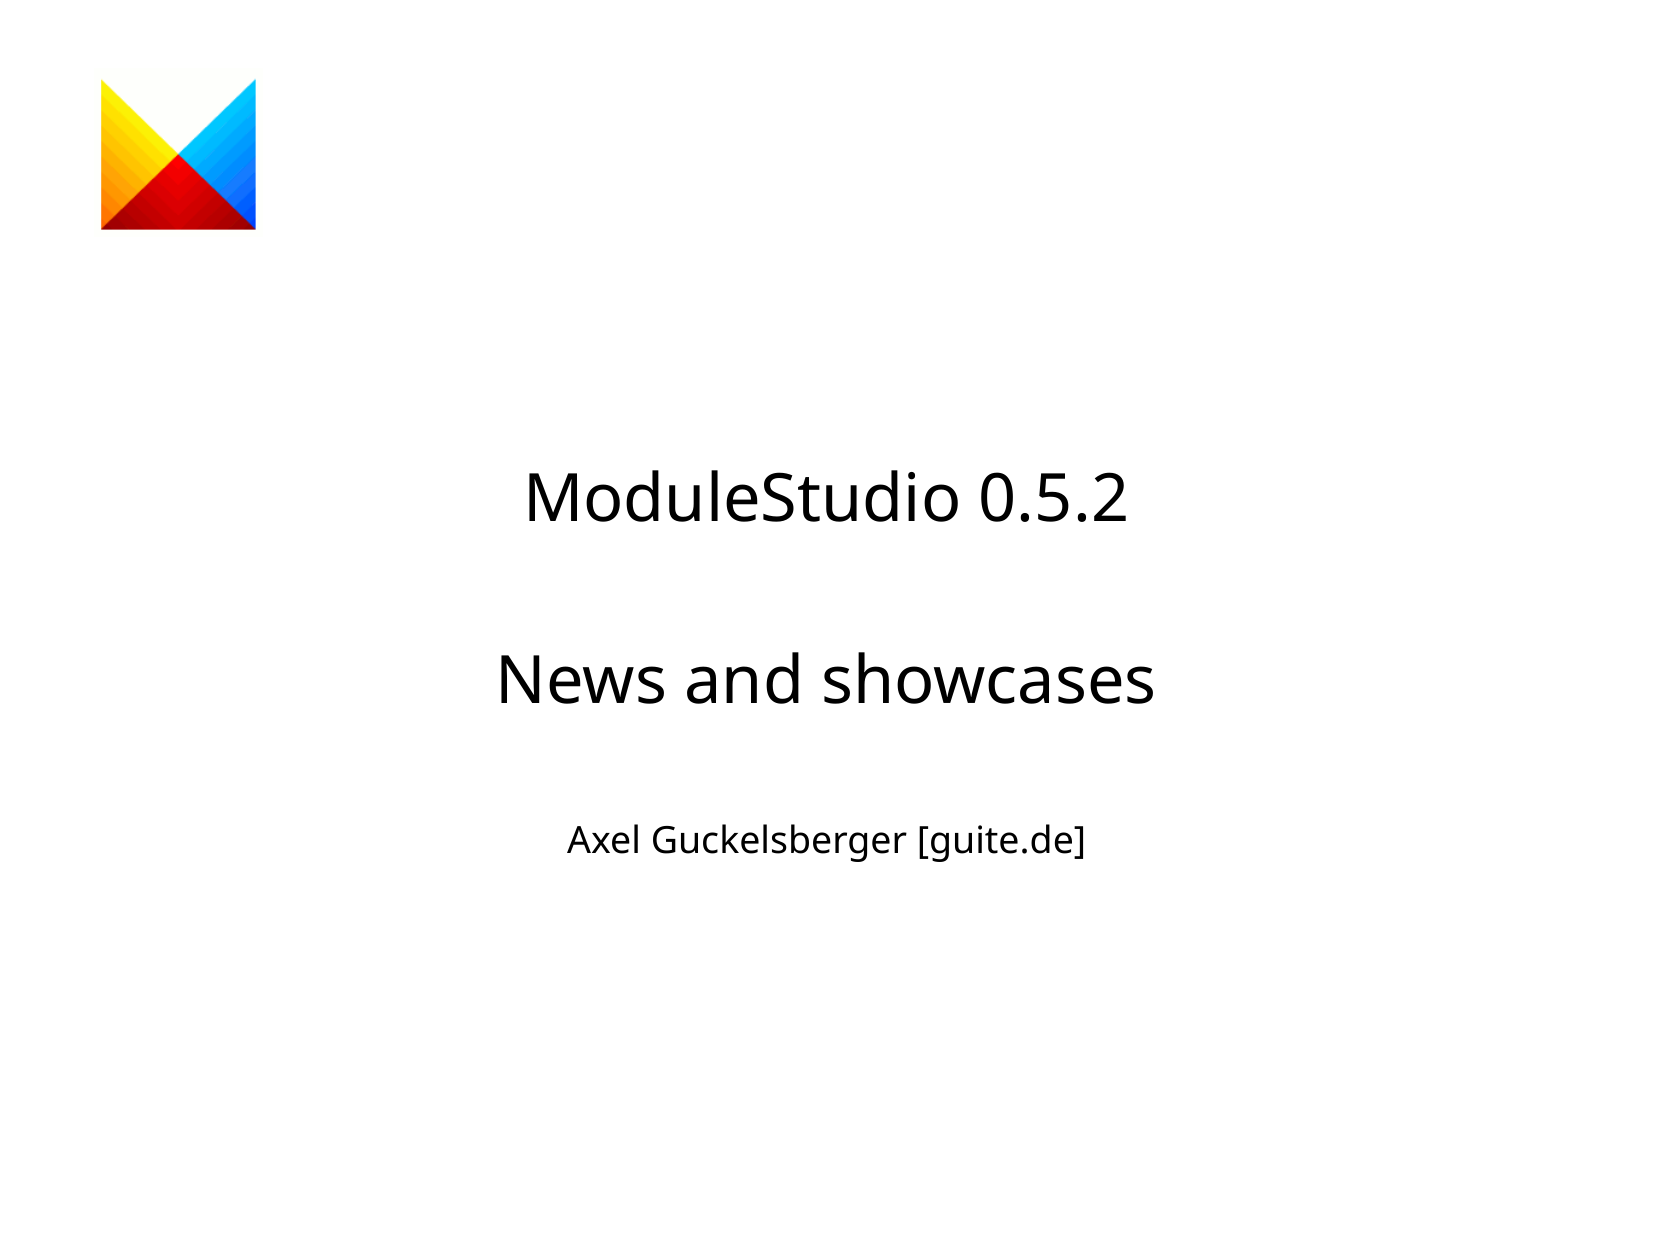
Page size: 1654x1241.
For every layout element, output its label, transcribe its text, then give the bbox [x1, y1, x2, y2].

subtitle ModuleStudio 0.5.2 News and showcases Axel Guckelsberger [guite.de] [82, 206, 1571, 1109]
picture [94, 68, 263, 206]
